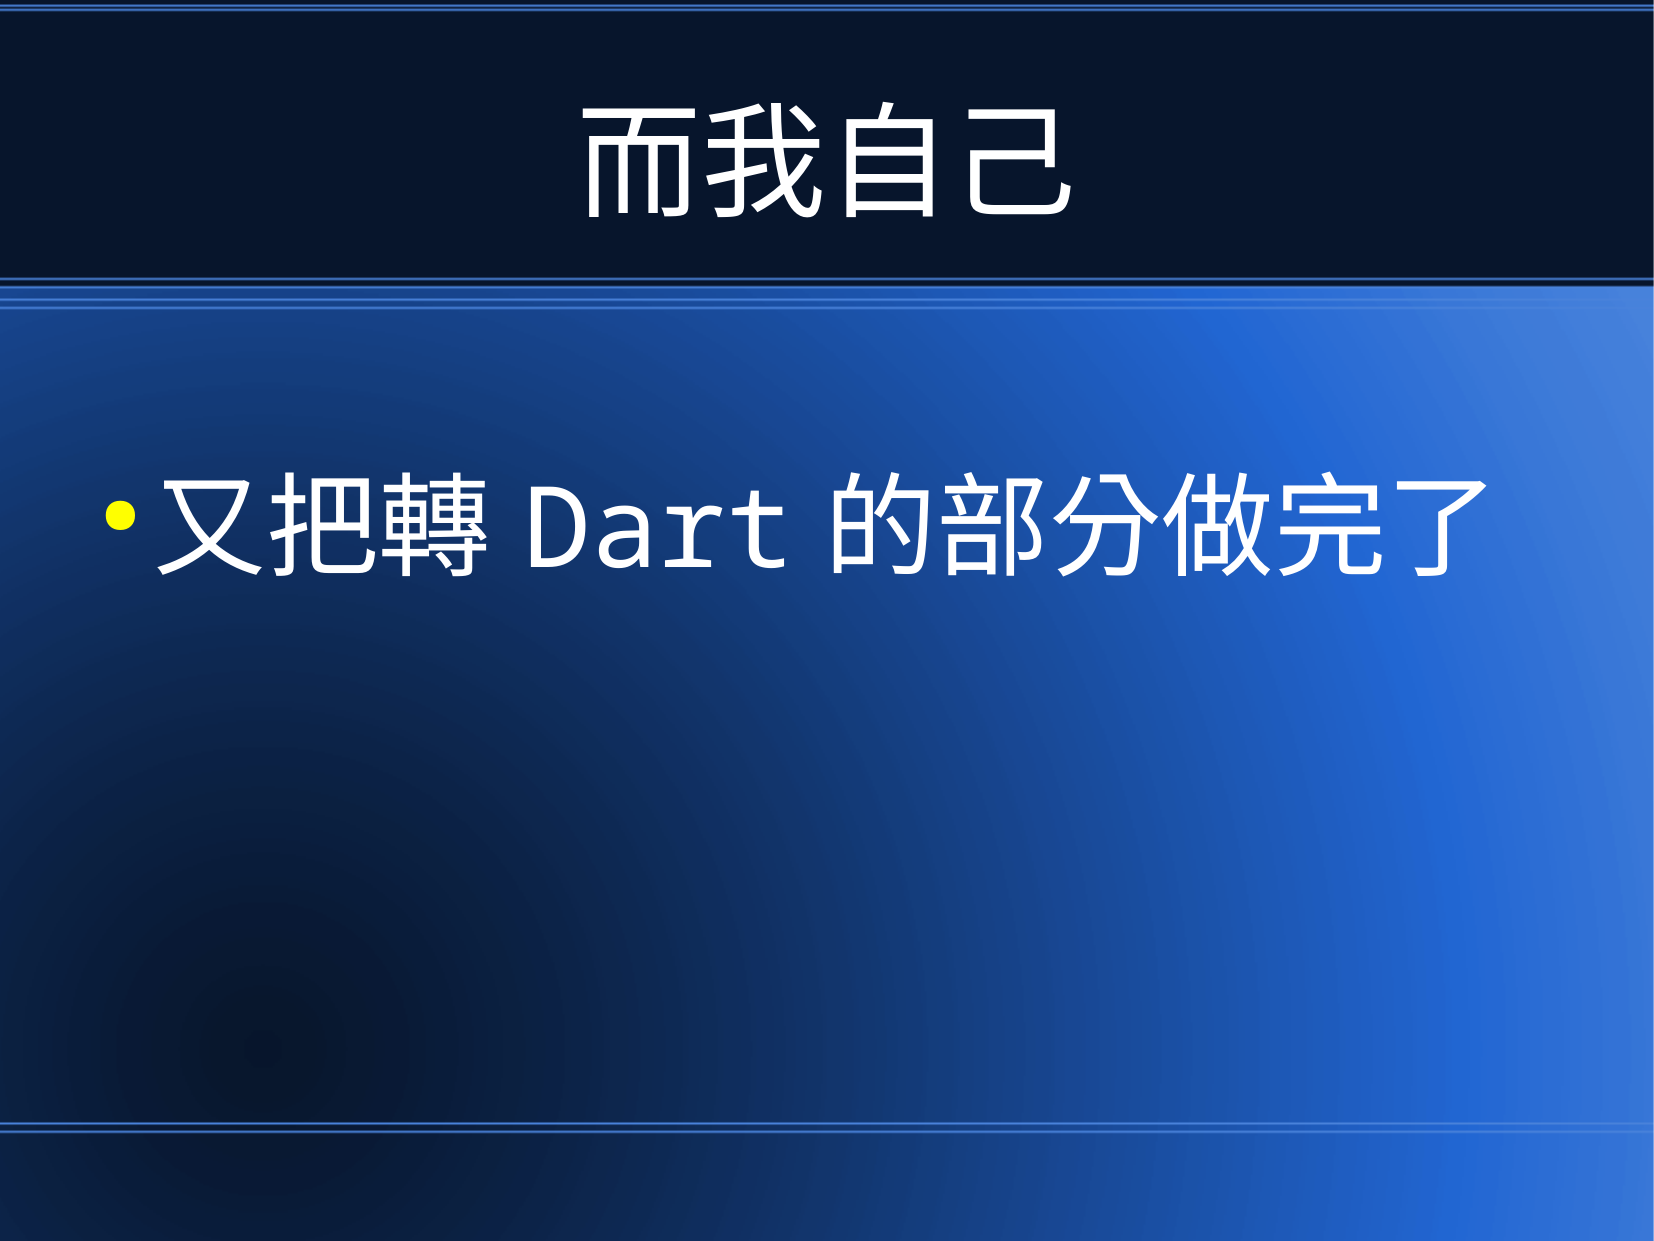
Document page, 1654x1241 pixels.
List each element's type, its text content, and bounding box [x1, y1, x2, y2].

title 而我自己 [82, 49, 1571, 257]
picture [0, 0, 1654, 1241]
list 又把轉Dart的部分做完了 [82, 355, 1571, 1241]
